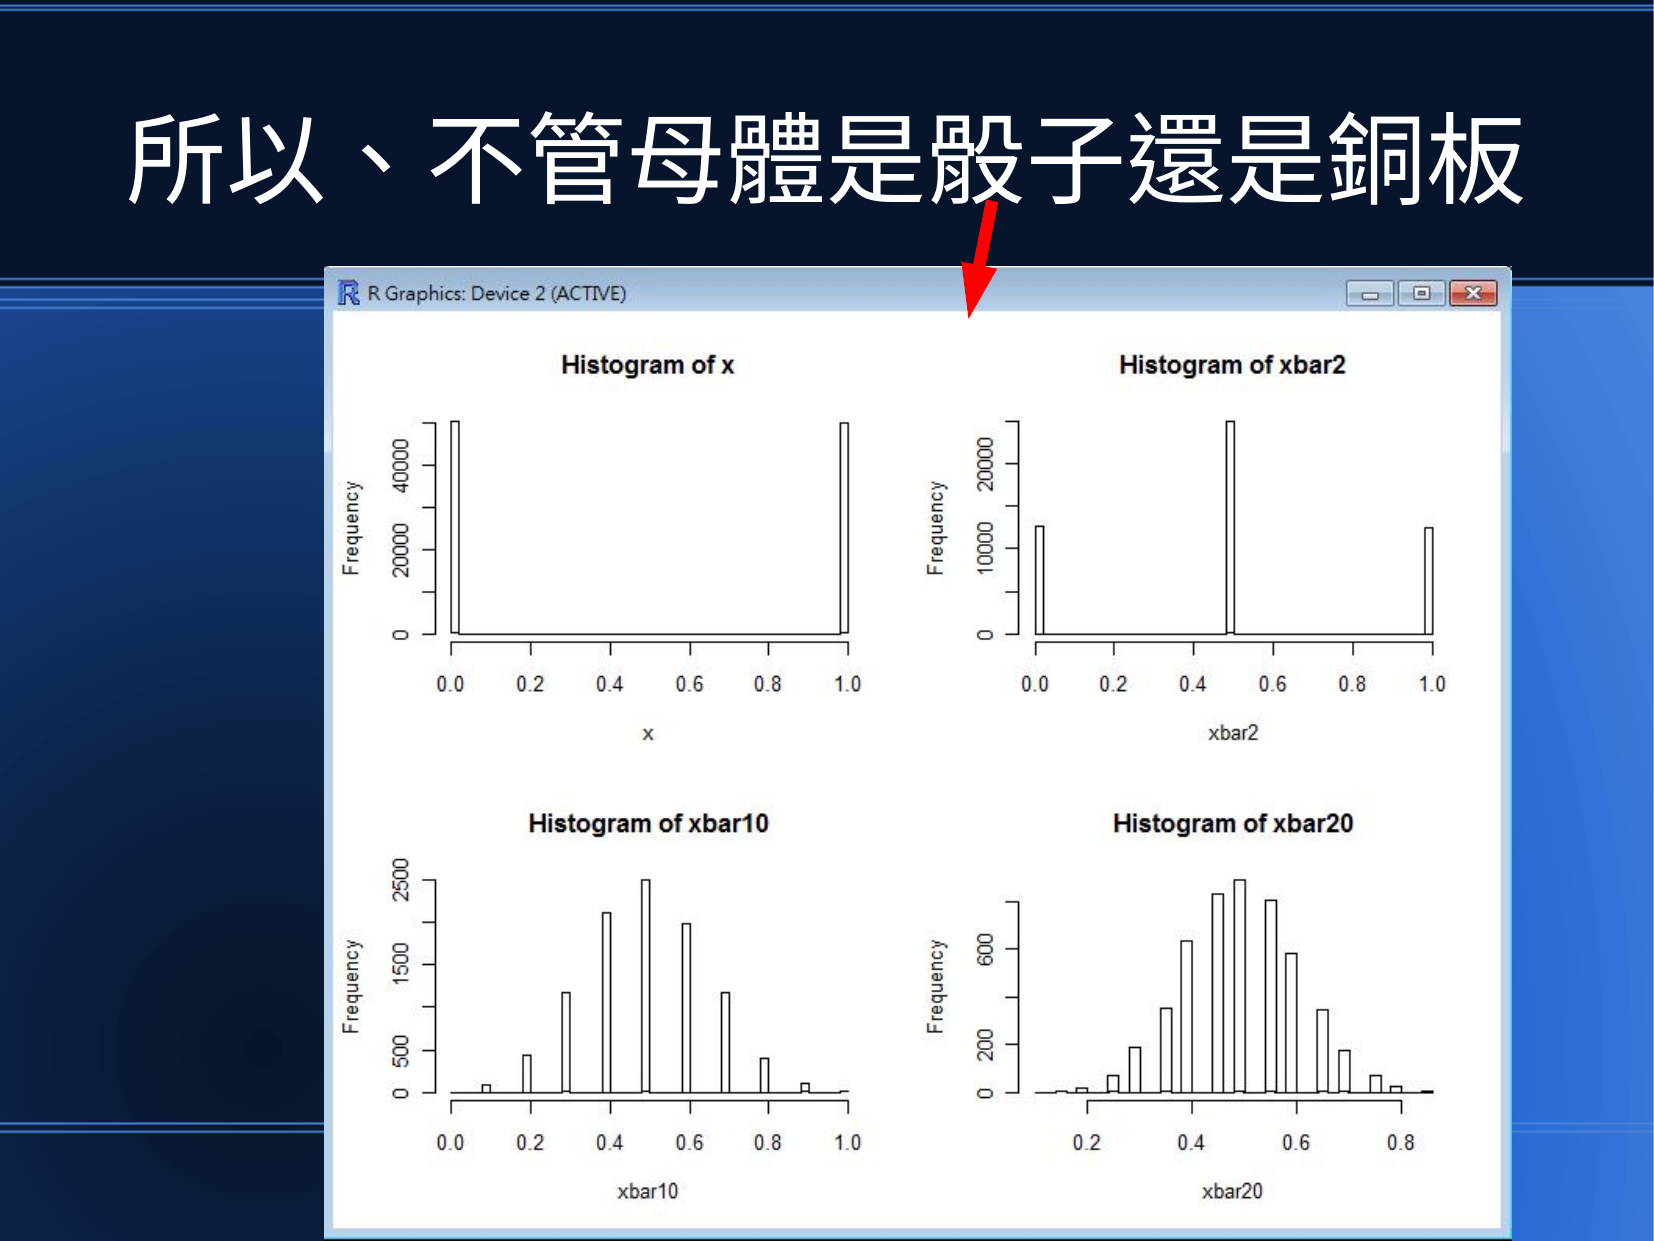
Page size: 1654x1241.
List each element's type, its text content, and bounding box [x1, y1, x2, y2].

picture [0, 0, 1654, 1241]
title 所以、不管母體是骰子還是銅板 [82, 49, 1571, 257]
